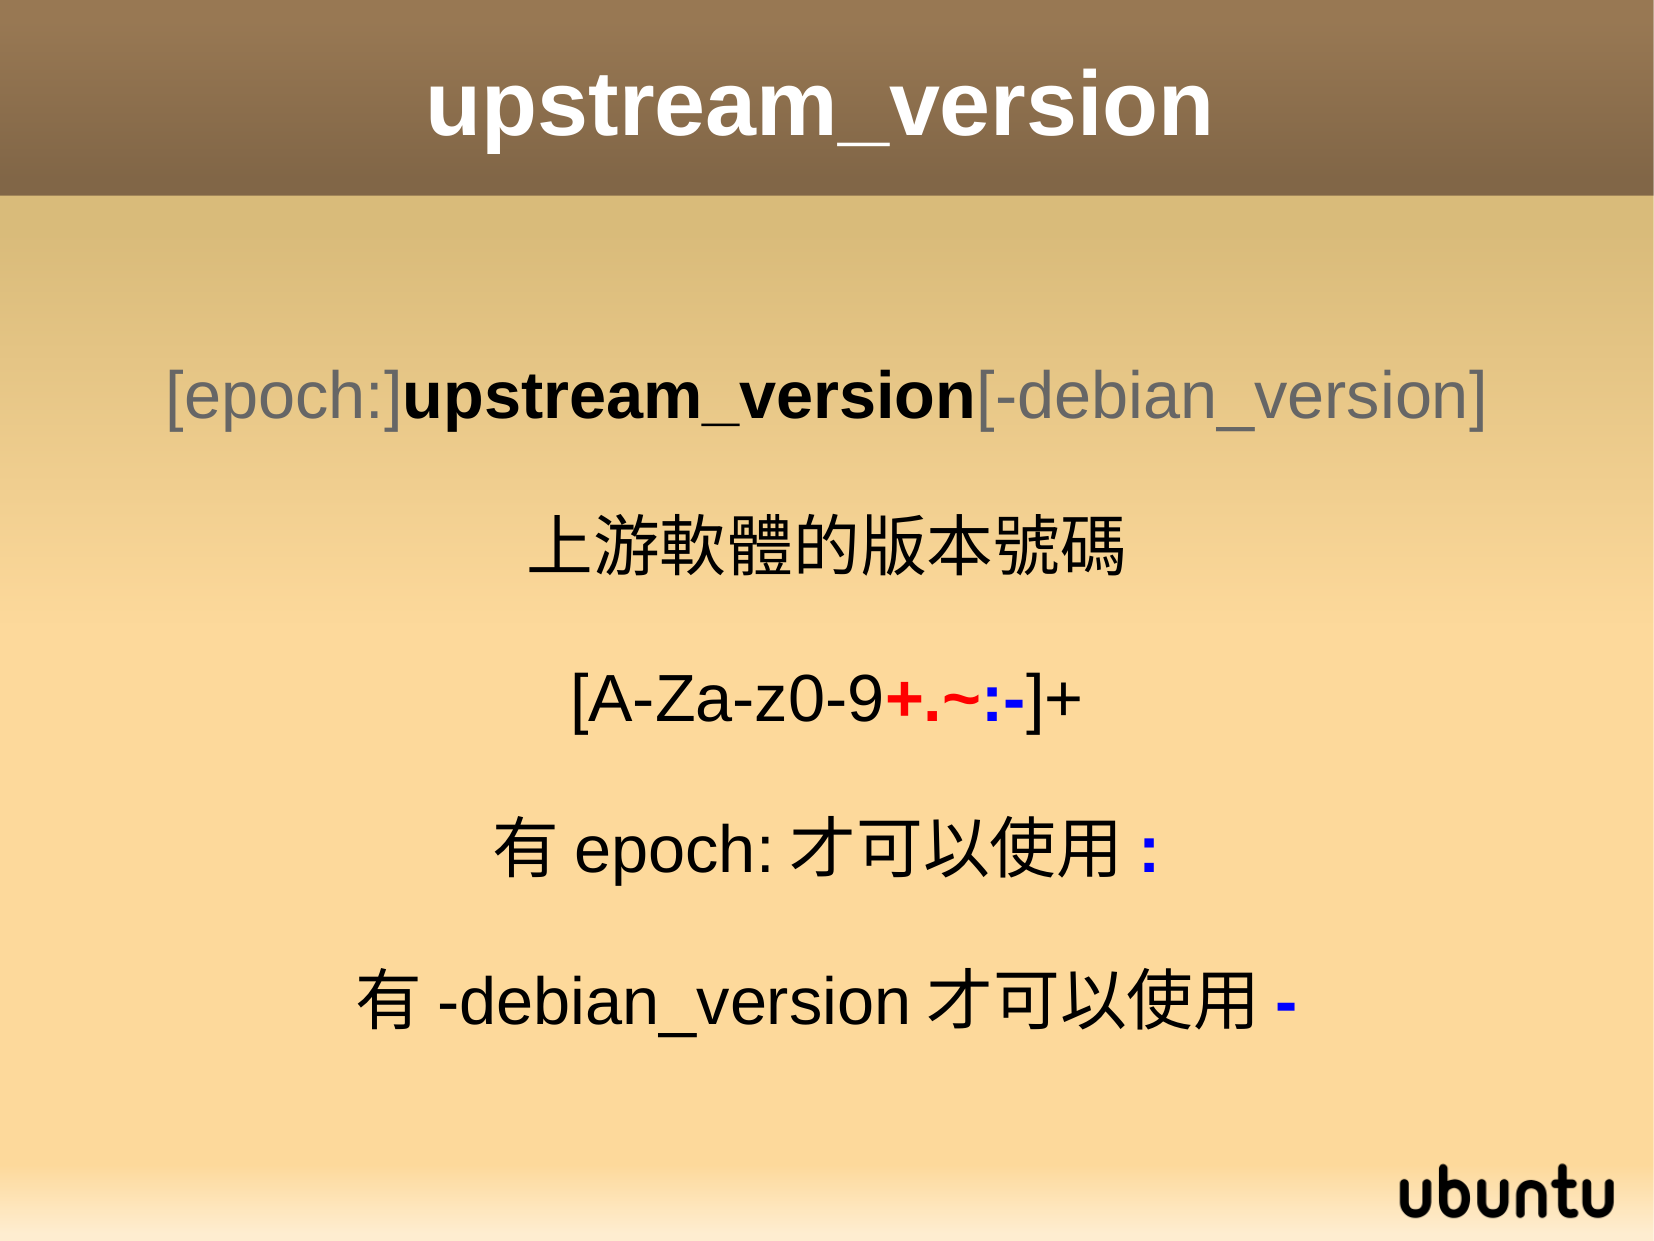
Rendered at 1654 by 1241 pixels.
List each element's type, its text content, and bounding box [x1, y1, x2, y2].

subtitle [epoch:]upstream_version[-debian_version] 上游軟體的版本號碼 [A-Za-z0-9+.~:-]+ 有epoch:才可以使用: 有-debian_version才可以使用- [82, 297, 1571, 1102]
title upstream_version [76, 7, 1565, 200]
picture [0, 0, 1654, 1241]
